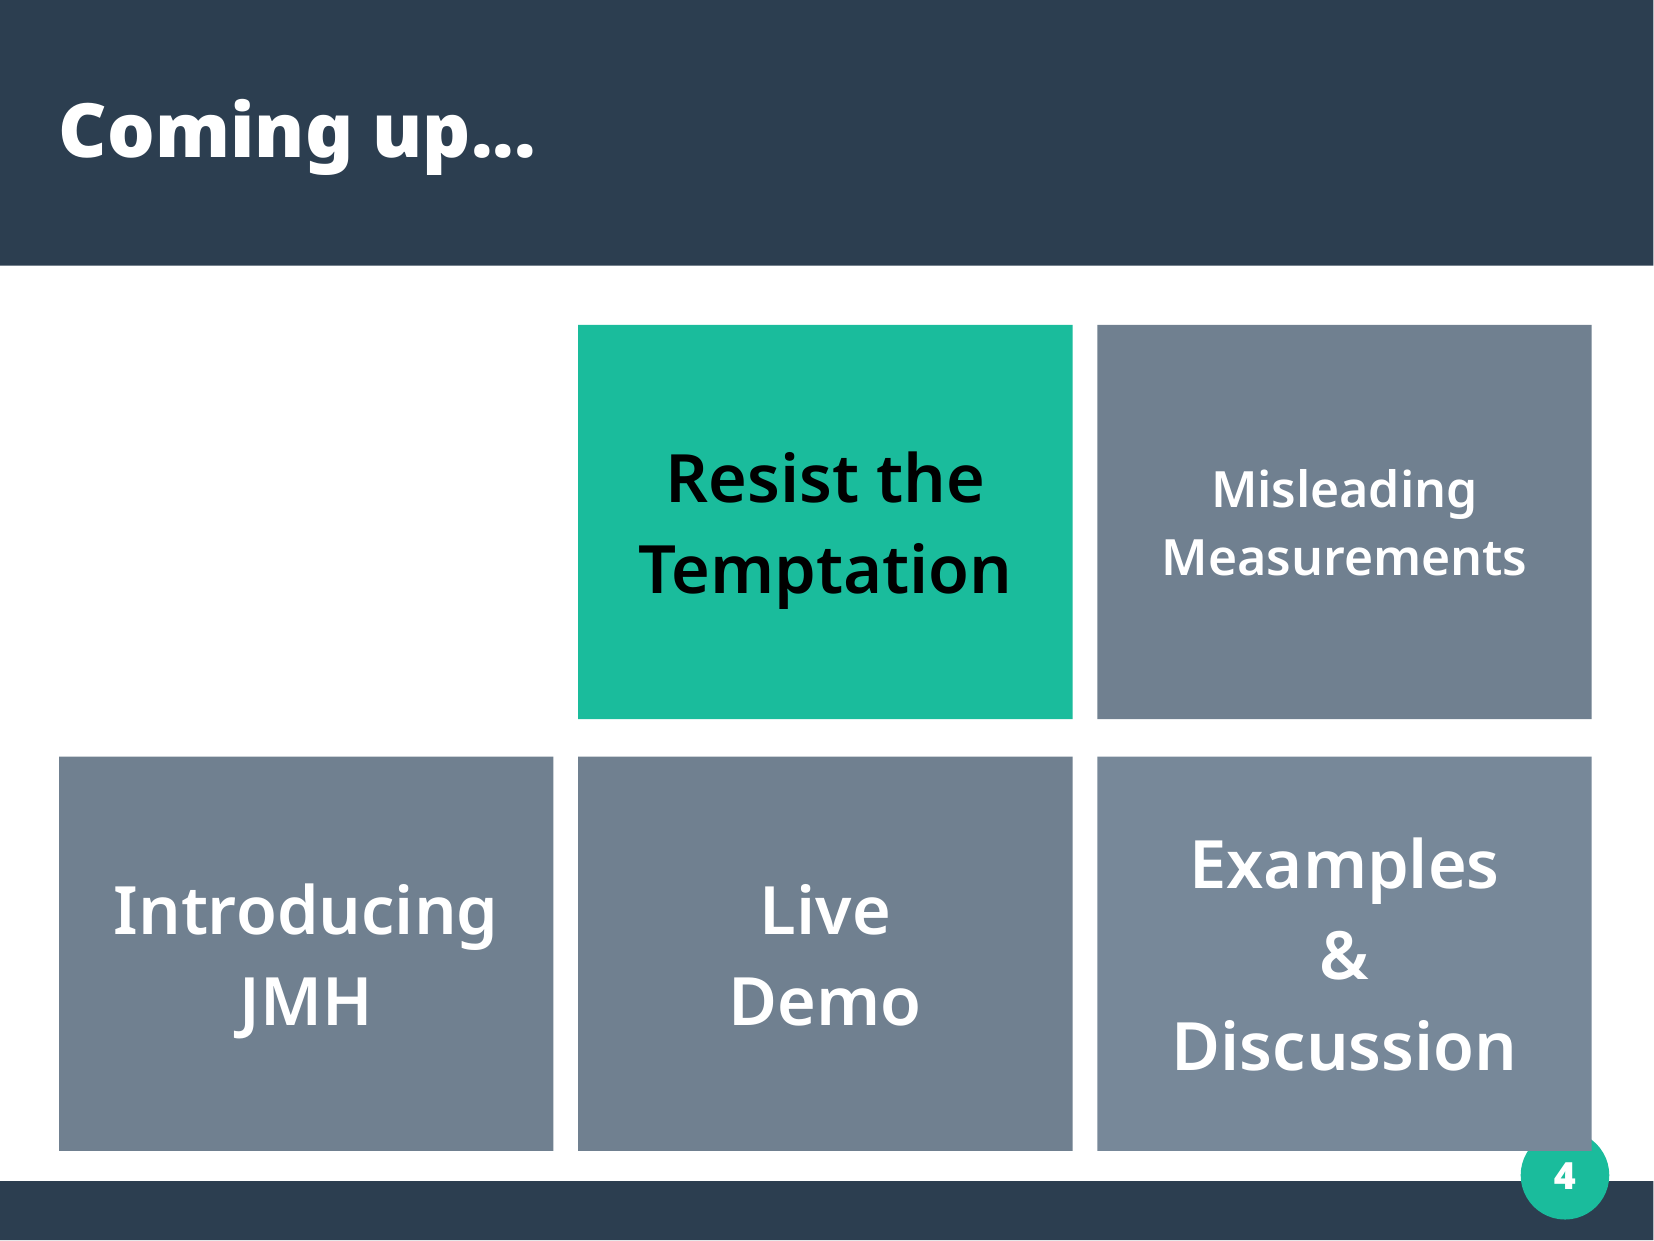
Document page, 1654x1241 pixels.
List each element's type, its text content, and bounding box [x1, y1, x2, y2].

list Resist the Temptation [578, 324, 1073, 720]
title Coming up... [59, 56, 1595, 200]
list Introducing JMH [59, 756, 554, 1151]
list Examples & Discussion [1097, 756, 1592, 1151]
list Misleading Measurements [1097, 324, 1592, 720]
list Live Demo [578, 756, 1073, 1151]
